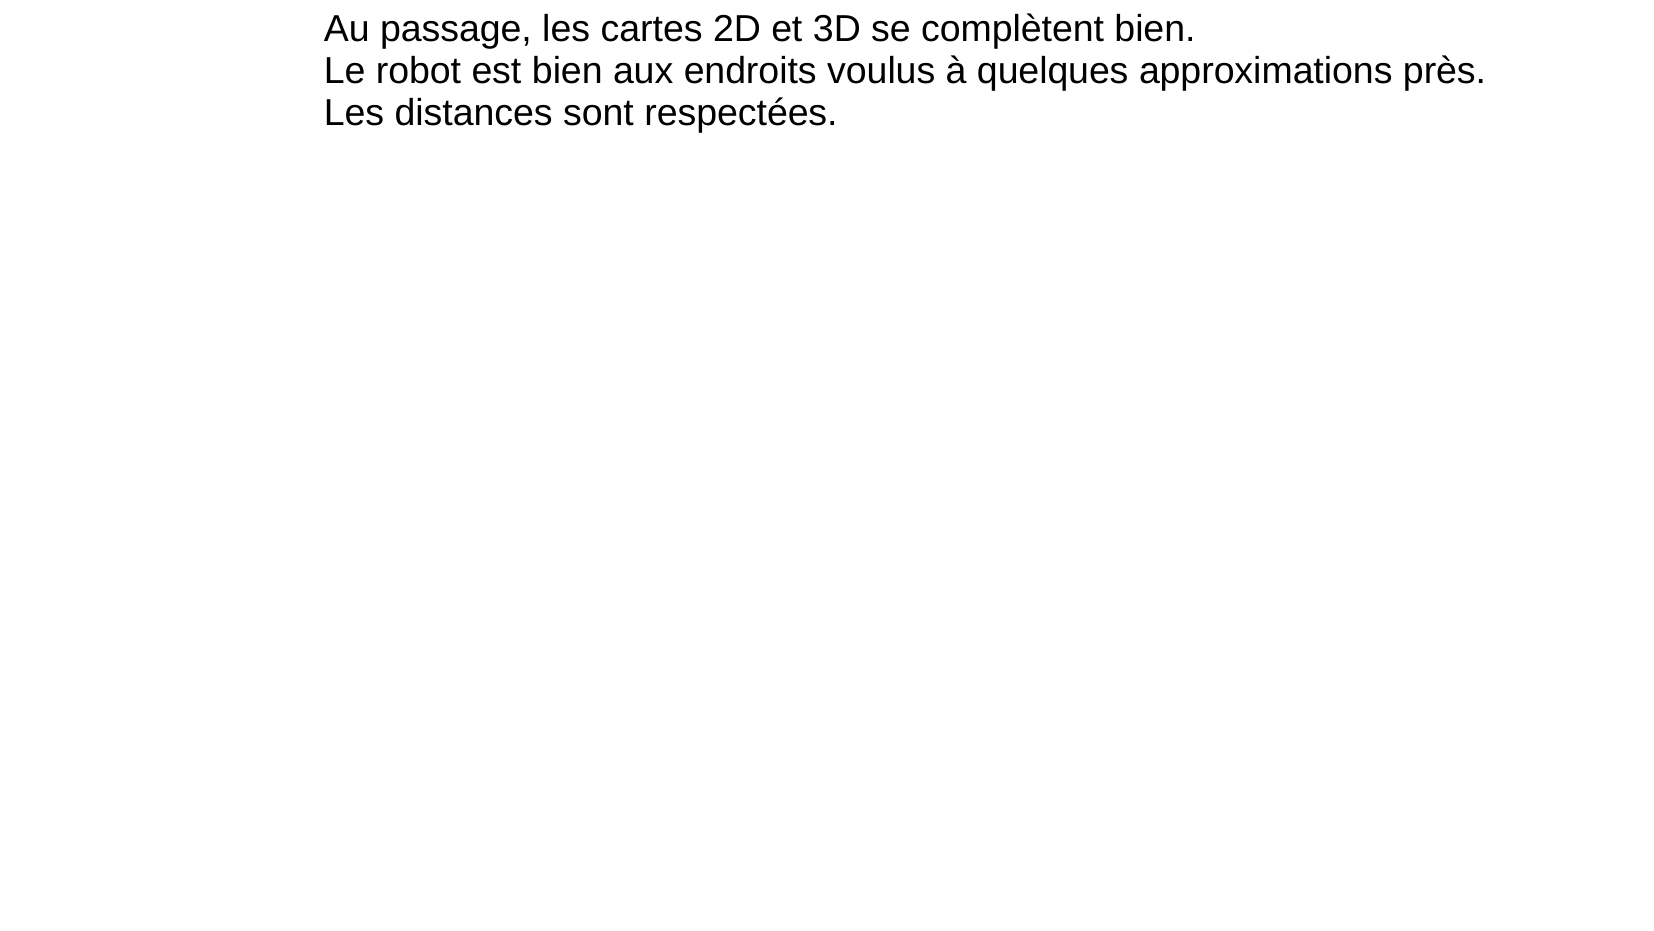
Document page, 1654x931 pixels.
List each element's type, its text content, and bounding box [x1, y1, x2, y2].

text_box Au passage, les cartes 2D et 3D se complètent bien. Le robot est bien aux endroits voulus à quelques approximations près. Les distances sont respectées. [309, 0, 1512, 141]
